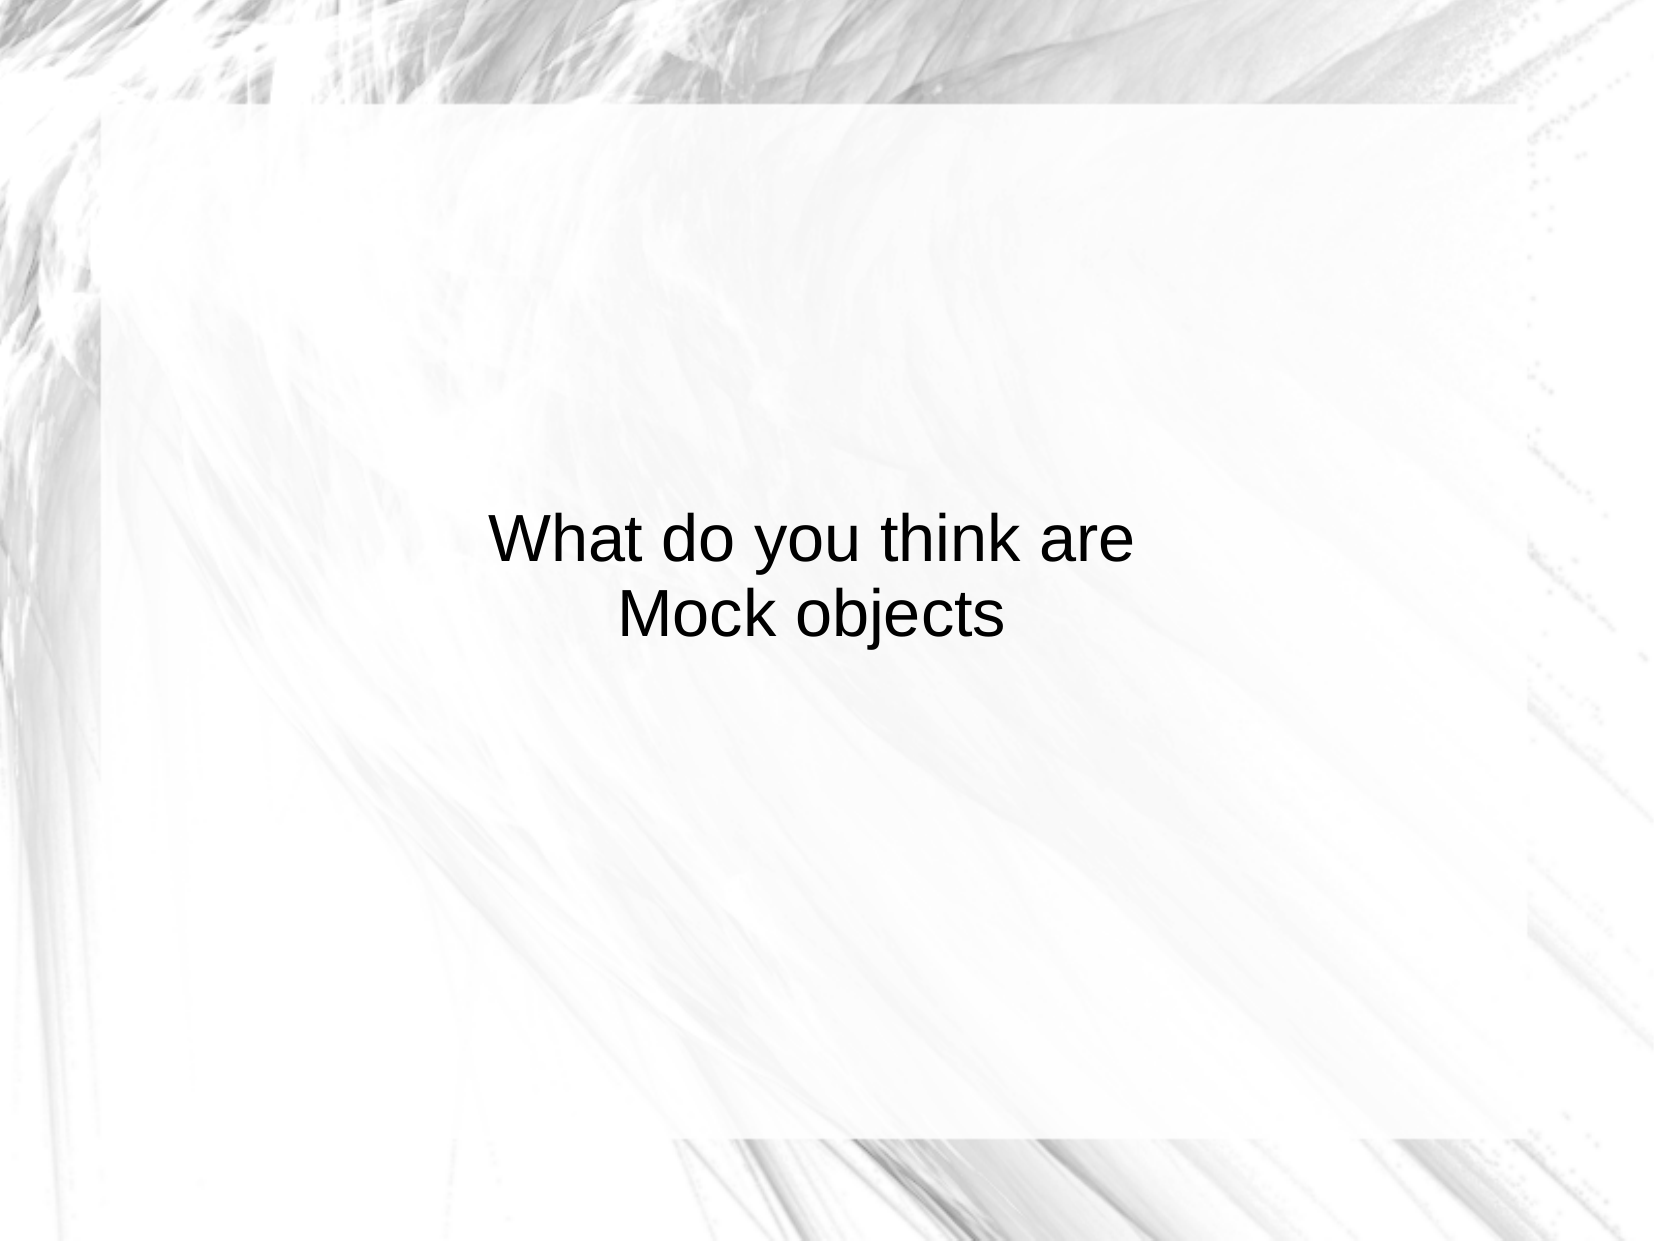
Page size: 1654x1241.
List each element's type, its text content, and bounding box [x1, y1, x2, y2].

picture [0, 0, 1654, 1241]
subtitle What do you think are Mock objects [118, 112, 1506, 1039]
